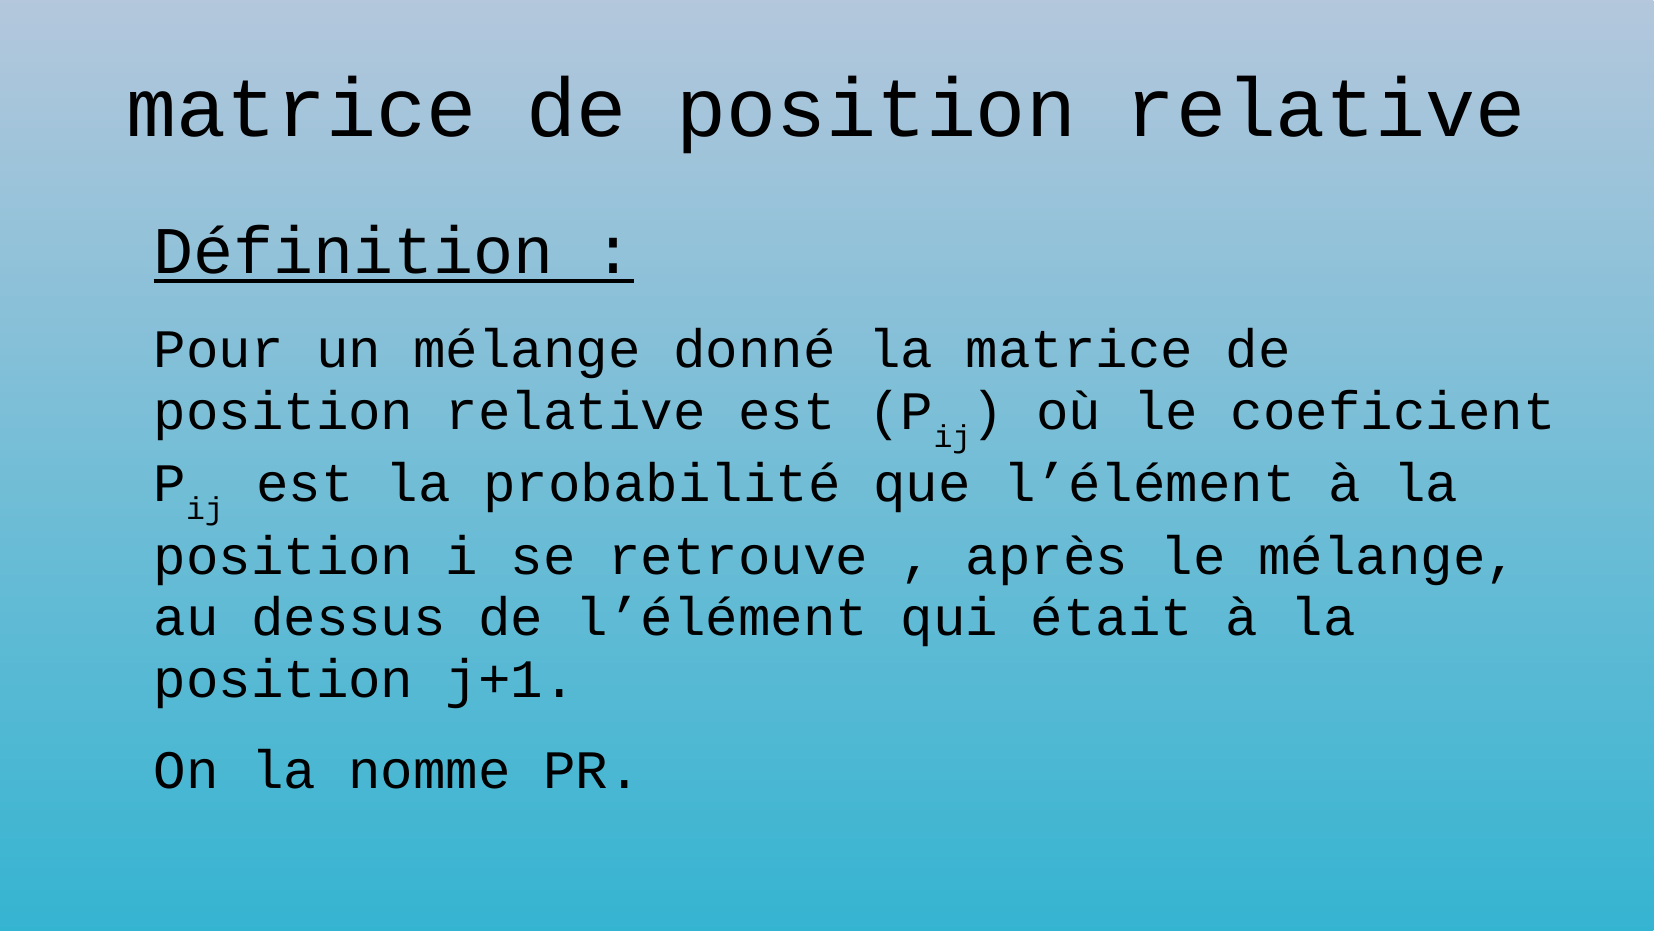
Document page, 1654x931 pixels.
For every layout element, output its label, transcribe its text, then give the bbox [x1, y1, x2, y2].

title matrice de position relative [82, 37, 1571, 193]
list Définition : Pour un mélange donné la matrice de position relative est (Pij) où le coeficient Pij est la probabilité que l’élément à la position i se retrouve , après le mélange, au dessus de l’élément qui était à la position j+1. On la nomme PR. [82, 217, 1571, 758]
